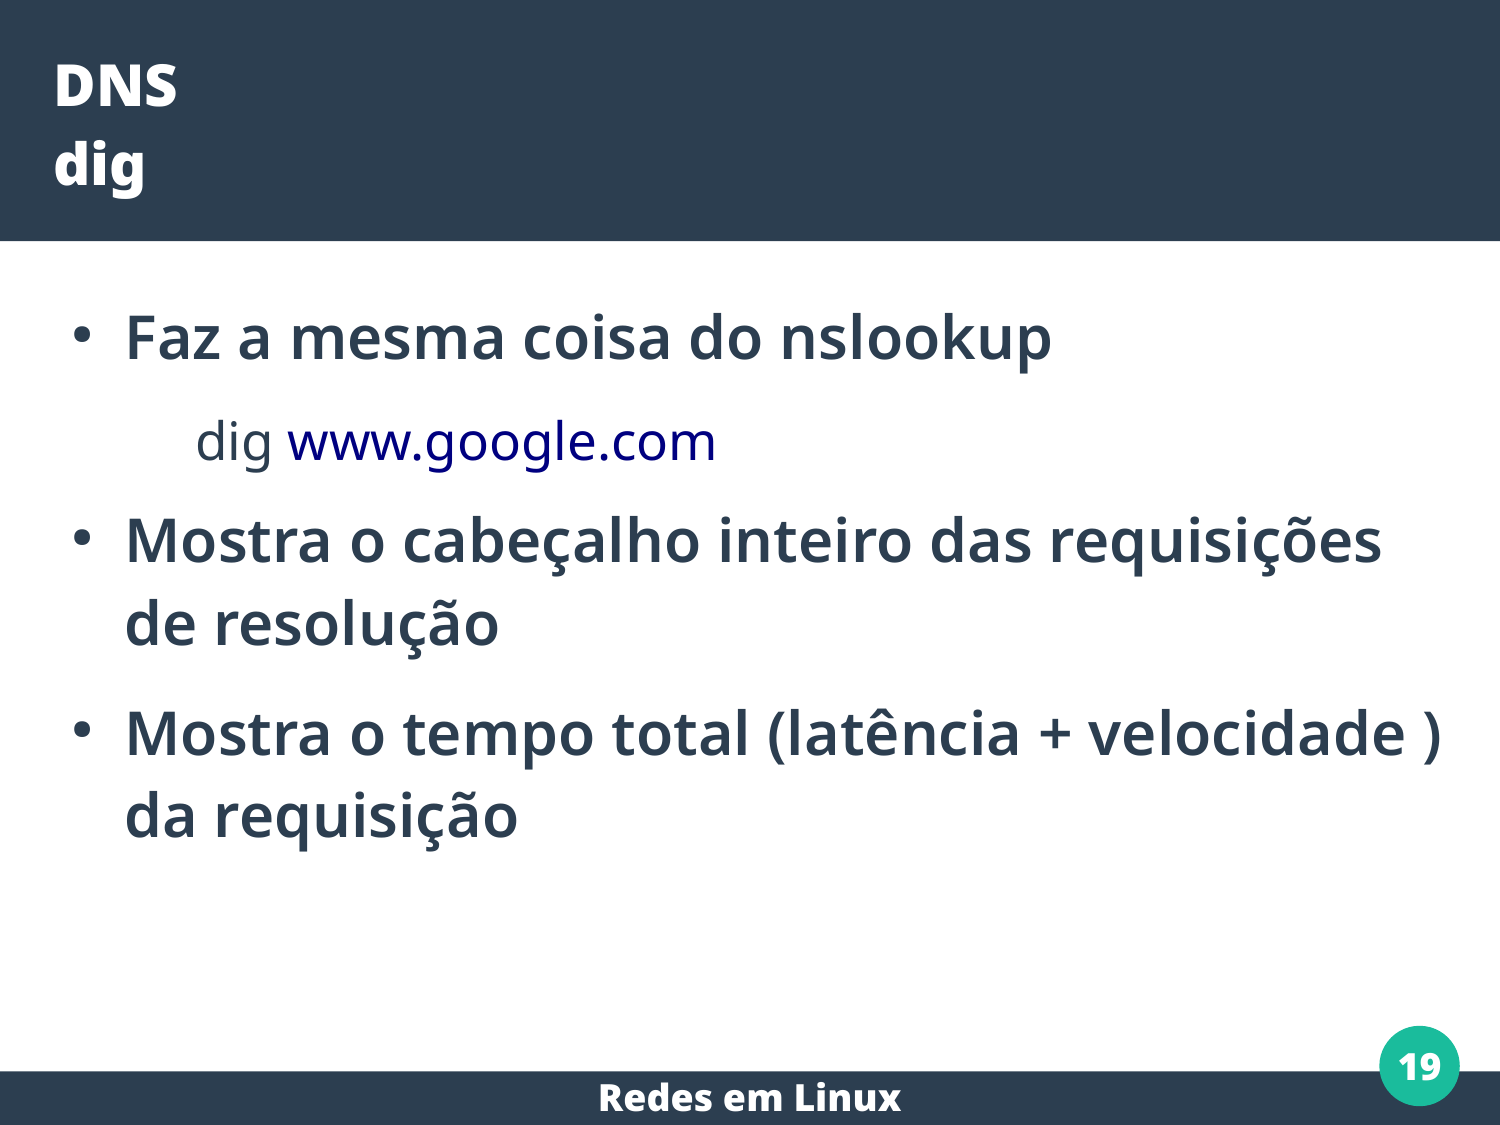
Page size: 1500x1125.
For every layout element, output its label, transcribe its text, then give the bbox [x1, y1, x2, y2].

list Faz a mesma coisa do nslookup dig www.google.com Mostra o cabeçalho inteiro das requisições de resolução Mostra o tempo total (latência + velocidade ) da requisição [53, 294, 1447, 1045]
title DNS dig [53, 44, 1447, 188]
